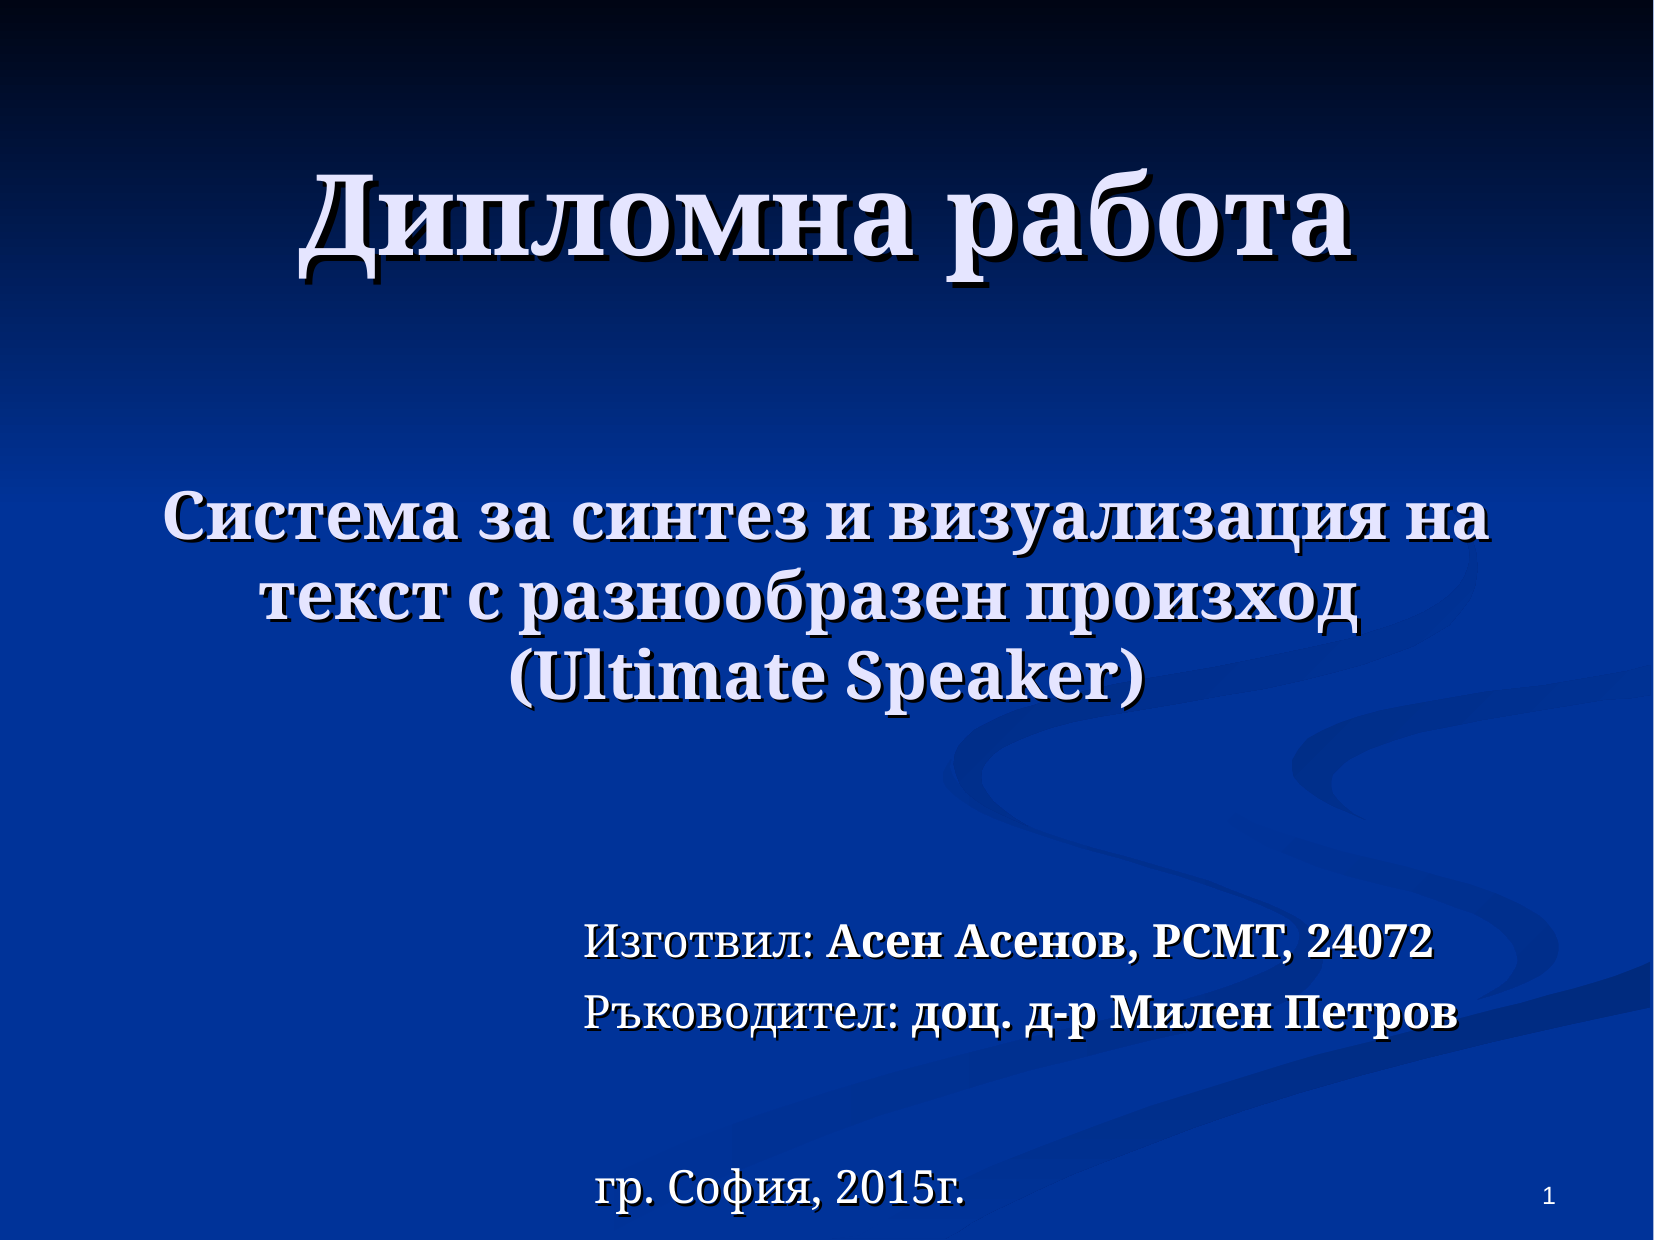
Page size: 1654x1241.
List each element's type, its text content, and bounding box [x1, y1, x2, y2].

text_box гр. София, 2015г. [579, 1150, 1075, 1241]
title Система за синтез и визуализация на текст с разнообразен произход (Ultimate Speaker) [80, 360, 1573, 826]
title Дипломна работа [176, 90, 1477, 331]
subtitle Изготвил: Асен Асенов, РСМТ, 24072 Ръководител: доц. д-р Милен Петров [567, 903, 1573, 1054]
text_box <number> [1185, 1131, 1571, 1218]
